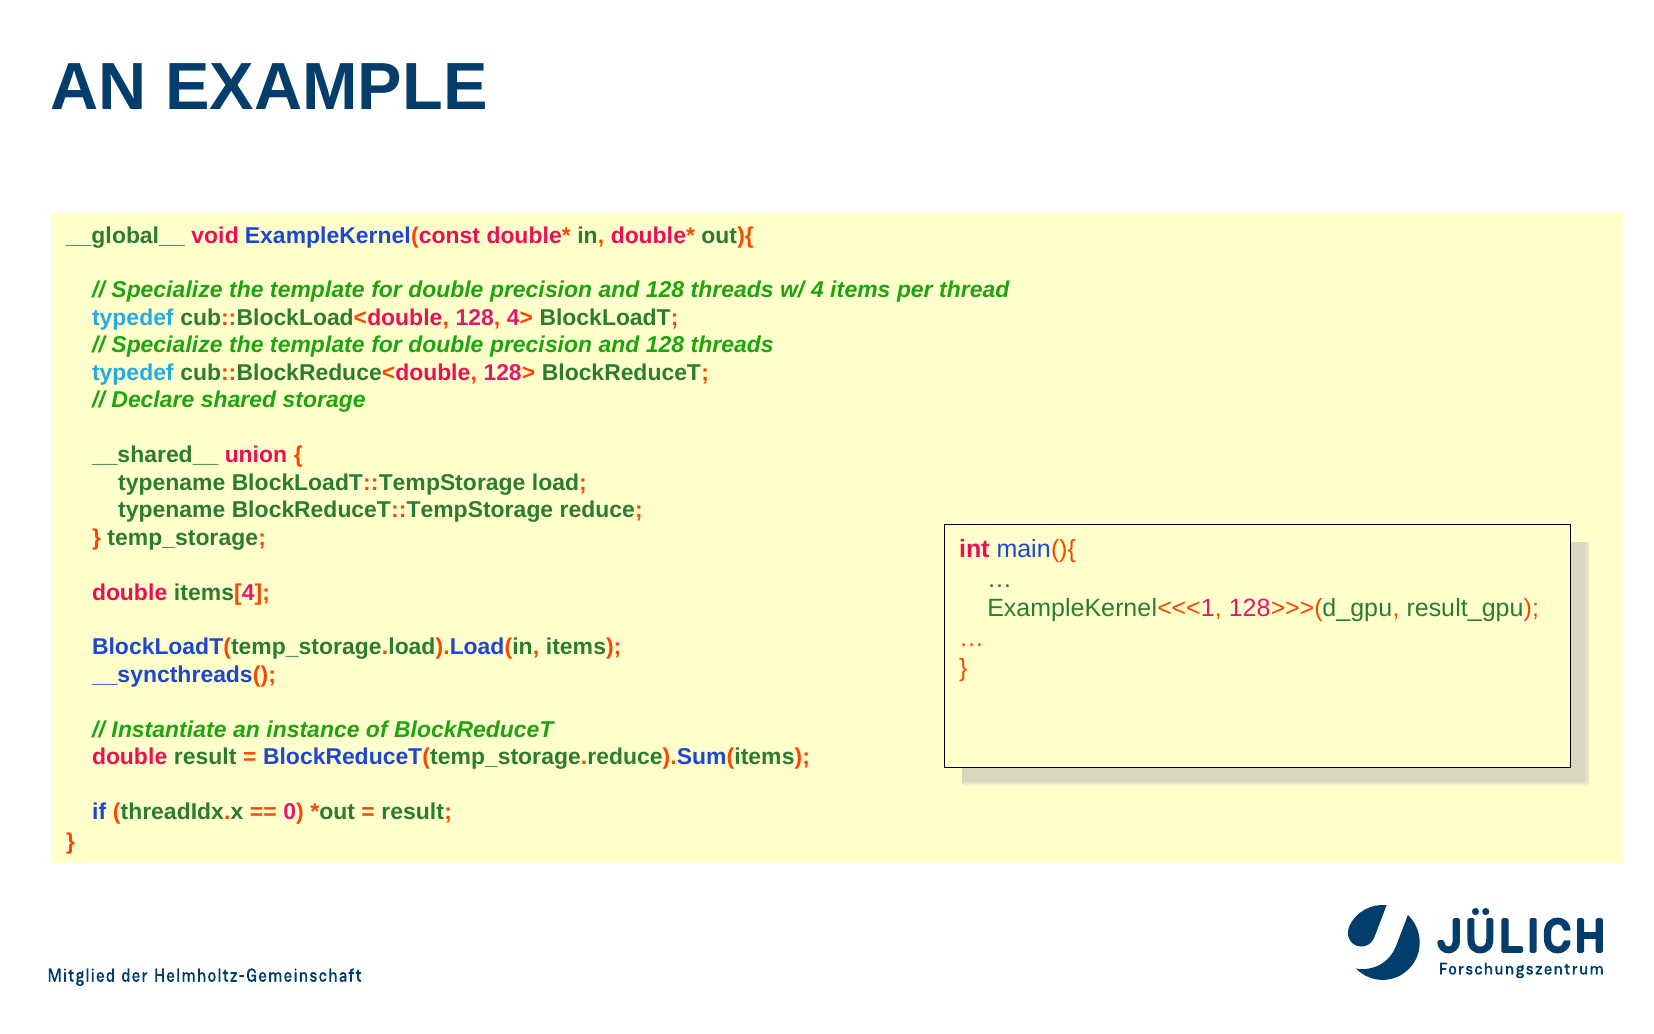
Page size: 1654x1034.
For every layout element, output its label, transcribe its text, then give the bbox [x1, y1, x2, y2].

title An Example [50, 48, 1604, 219]
text_box __global__ void ExampleKernel(const double* in, double* out){ // Specialize the template for double precision and 128 threads w/ 4 items per thread typedef cub::BlockLoad<double, 128, 4> BlockLoadT; // Specialize the template for double precision and 128 threads typedef cub::BlockReduce<double, 128> BlockReduceT; // Declare shared storage __shared__ union { typename BlockLoadT::TempStorage load; typename BlockReduceT::TempStorage reduce; } temp_storage; double items[4]; BlockLoadT(temp_storage.load).Load(in, items); __syncthreads(); // Instantiate an instance of BlockReduceT double result = BlockReduceT(temp_storage.reduce).Sum(items); if (threadIdx.x == 0) *out = result; } [51, 212, 1624, 864]
text_box int main(){ … ExampleKernel<<<1, 128>>>(d_gpu, result_gpu); … } [944, 524, 1571, 768]
